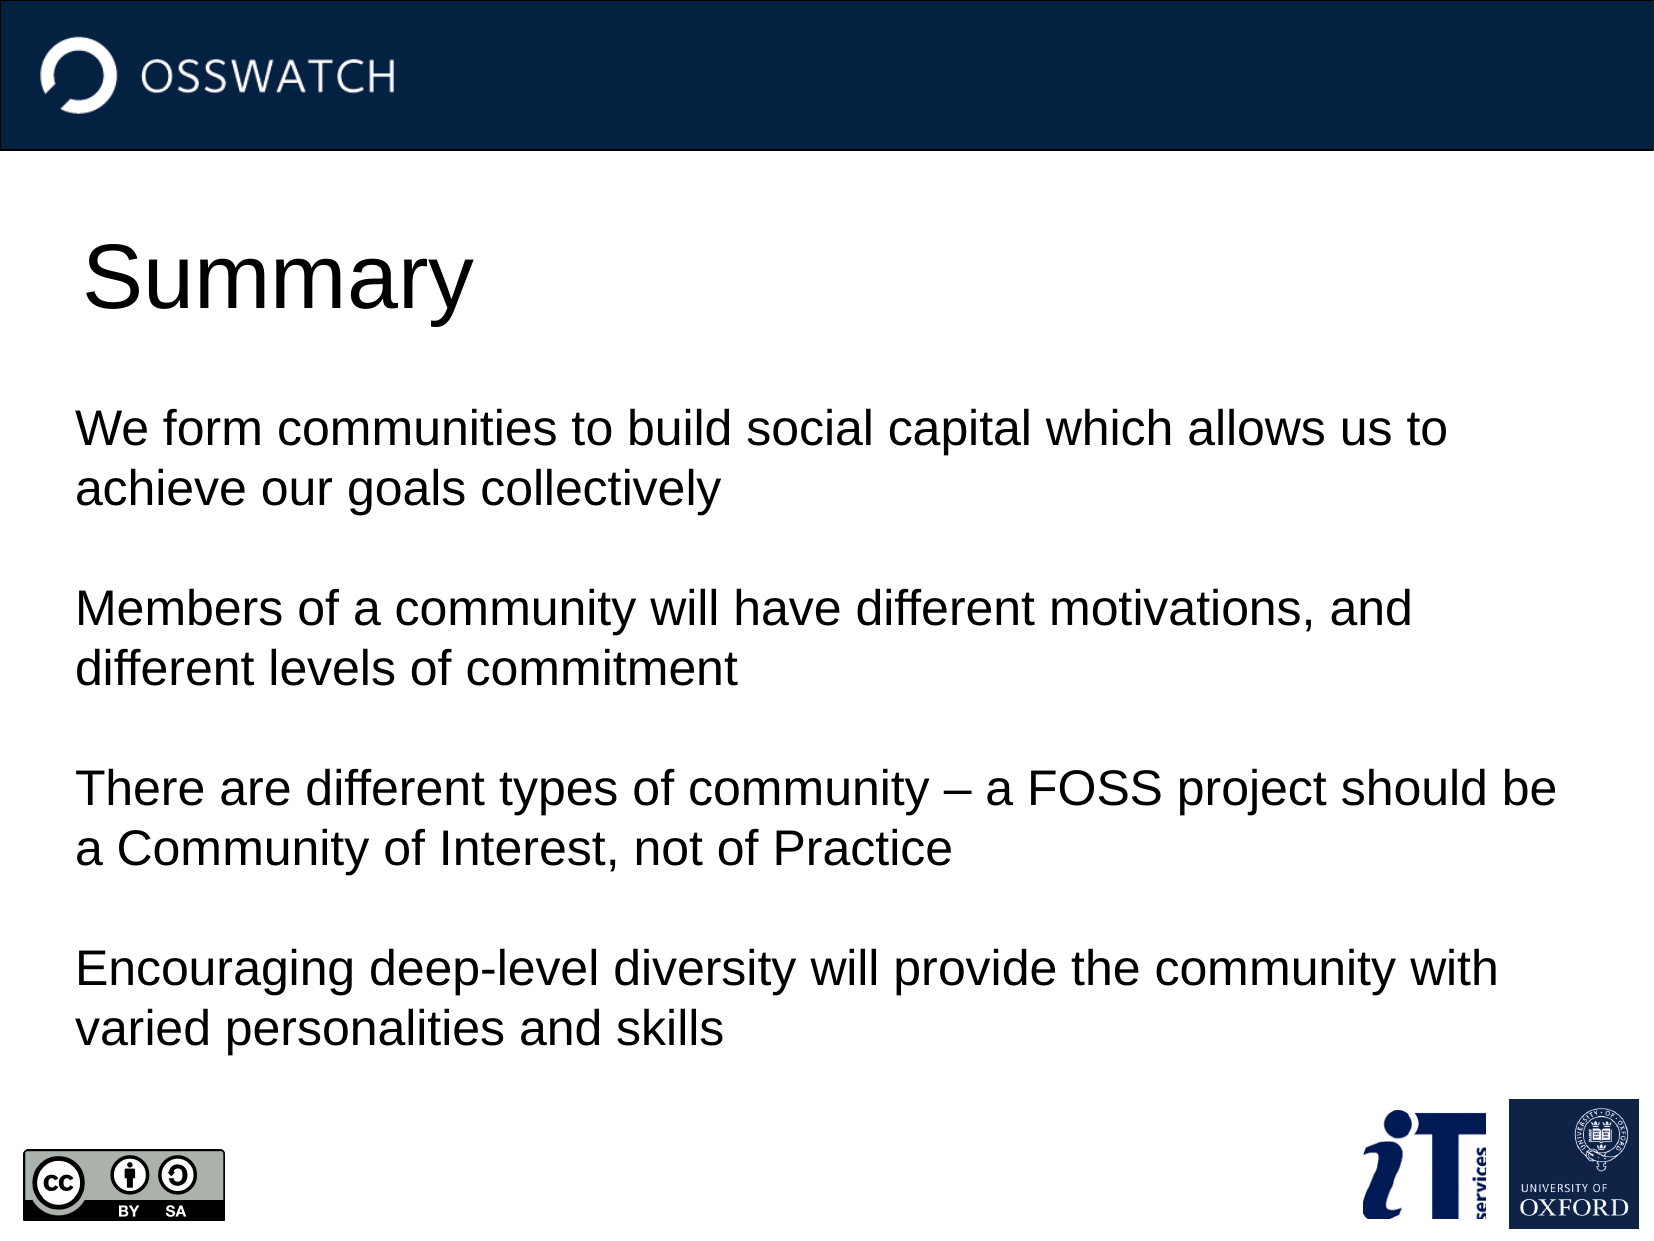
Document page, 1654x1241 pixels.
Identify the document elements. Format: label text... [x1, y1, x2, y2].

picture [1363, 1115, 1486, 1219]
text_box Summary [82, 169, 1569, 375]
picture [23, 1149, 225, 1221]
picture [1509, 1099, 1639, 1229]
text_box We form communities to build social capital which allows us to achieve our goals collectively Members of a community will have different motivations, and different levels of commitment There are different types of community – a FOSS project should be a Community of Interest, not of Practice Encouraging deep-level diversity will provide the community with varied personalities and skills [74, 395, 1562, 1115]
picture [12, 12, 426, 141]
